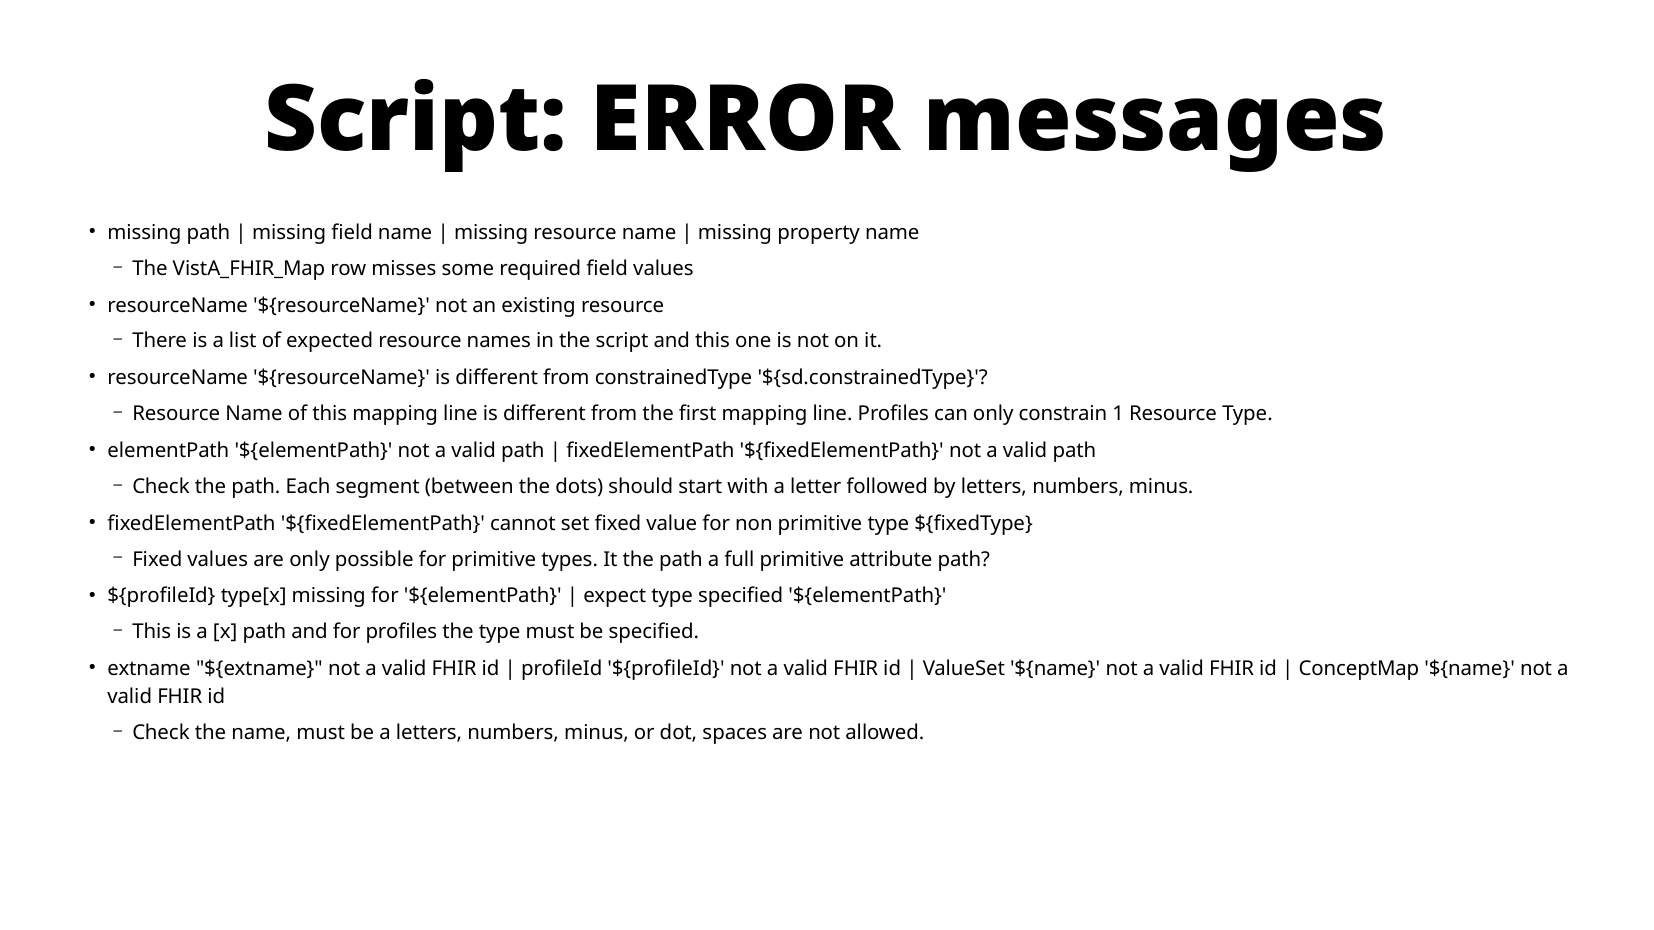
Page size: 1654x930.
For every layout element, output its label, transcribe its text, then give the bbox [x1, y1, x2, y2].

title Script: ERROR messages [82, 37, 1571, 193]
list missing path | missing field name | missing resource name | missing property name The VistA_FHIR_Map row misses some required field values resourceName '${resourceName}' not an existing resource There is a list of expected resource names in the script and this one is not on it. resourceName '${resourceName}' is different from constrainedType '${sd.constrainedType}'? Resource Name of this mapping line is different from the first mapping line. Profiles can only constrain 1 Resource Type. elementPath '${elementPath}' not a valid path | fixedElementPath '${fixedElementPath}' not a valid path Check the path. Each segment (between the dots) should start with a letter followed by letters, numbers, minus. fixedElementPath '${fixedElementPath}' cannot set fixed value for non primitive type ${fixedType} Fixed values are only possible for primitive types. It the path a full primitive attribute path? ${profileId} type[x] missing for '${elementPath}' | expect type specified '${elementPath}' This is a [x] path and for profiles the type must be specified. extname "${extname}" not a valid FHIR id | profileId '${profileId}' not a valid FHIR id | ValueSet '${name}' not a valid FHIR id | ConceptMap '${name}' not a valid FHIR id Check the name, must be a letters, numbers, minus, or dot, spaces are not allowed. [82, 217, 1571, 757]
